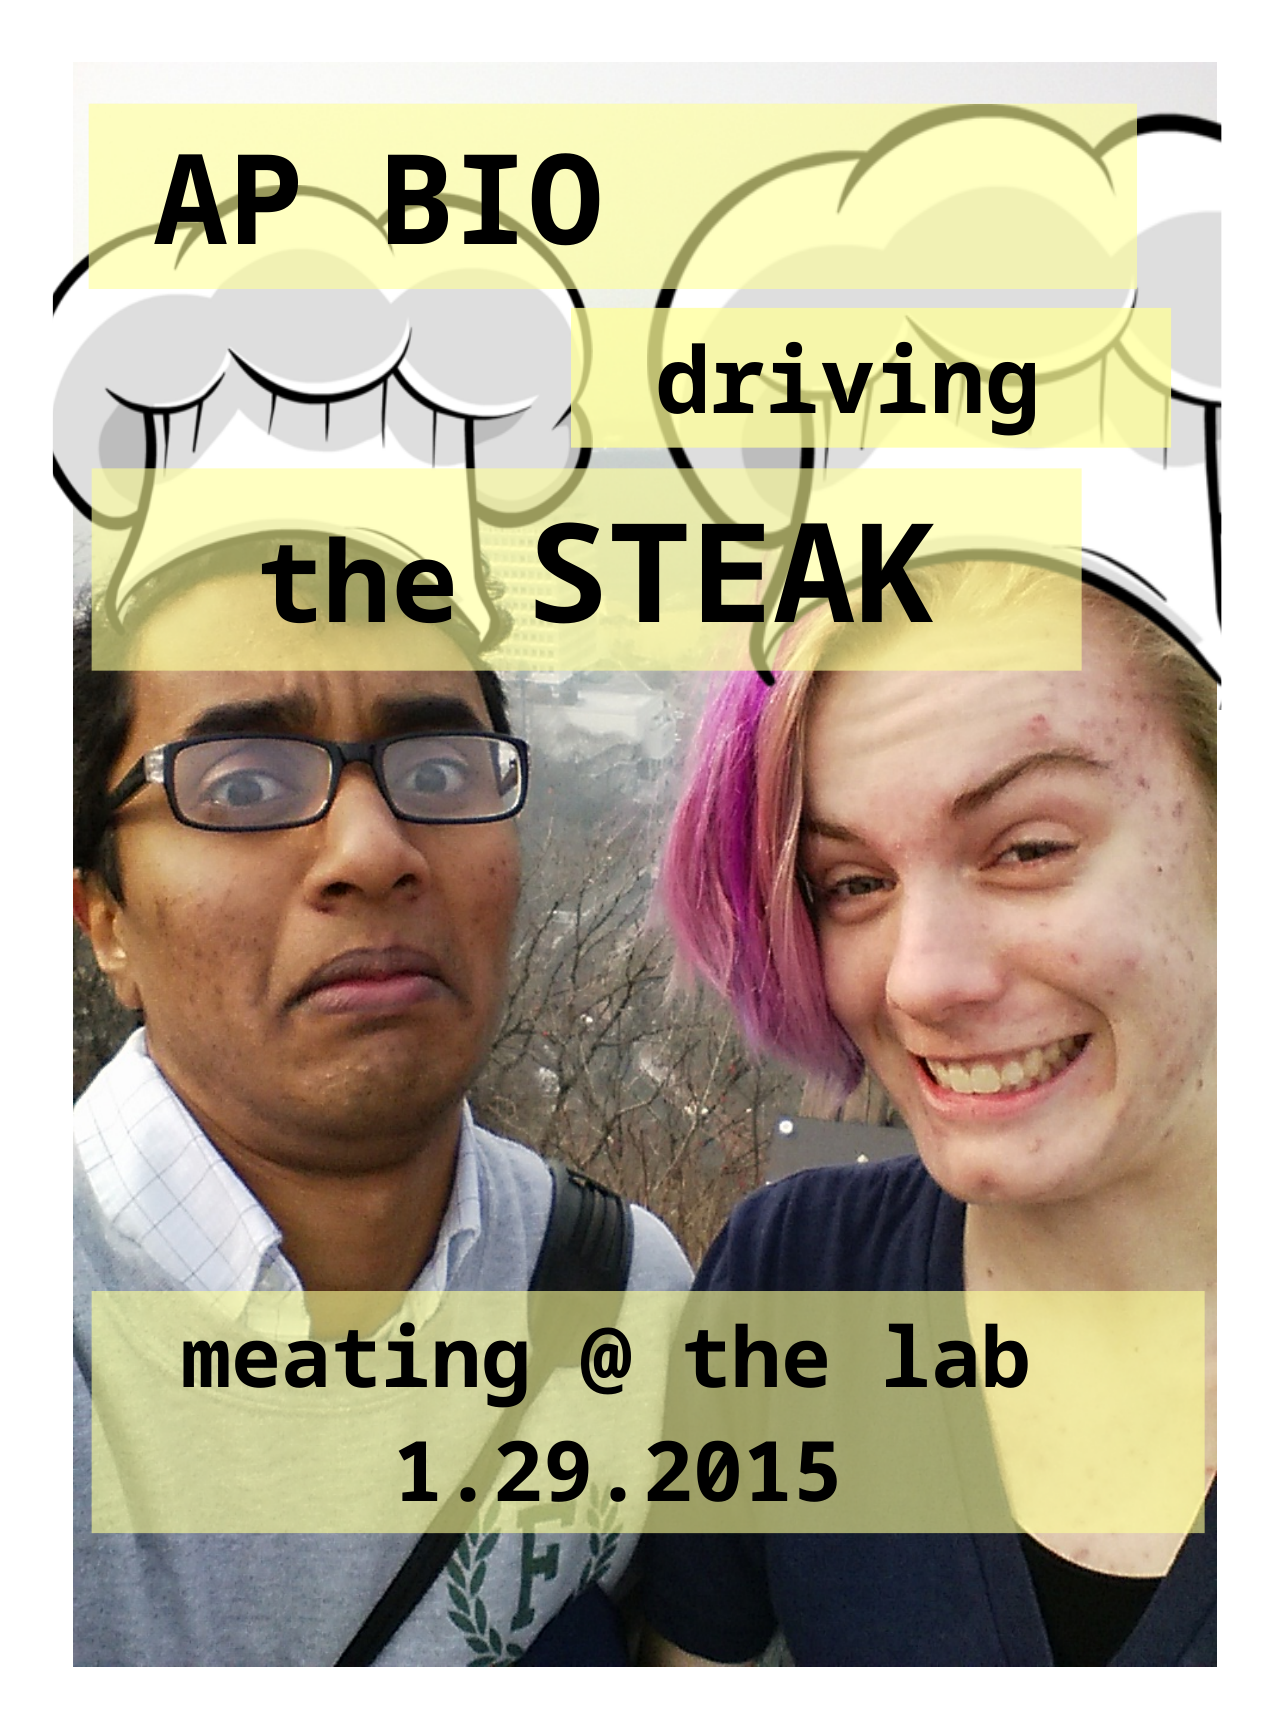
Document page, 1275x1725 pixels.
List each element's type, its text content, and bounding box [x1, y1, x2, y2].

text_box driving [571, 307, 1172, 430]
text_box meating @ the lab 1.29.2015 [91, 1291, 1205, 1501]
picture [52, 62, 1222, 1667]
text_box AP BIO [88, 103, 1137, 265]
text_box the STEAK [91, 468, 1082, 644]
